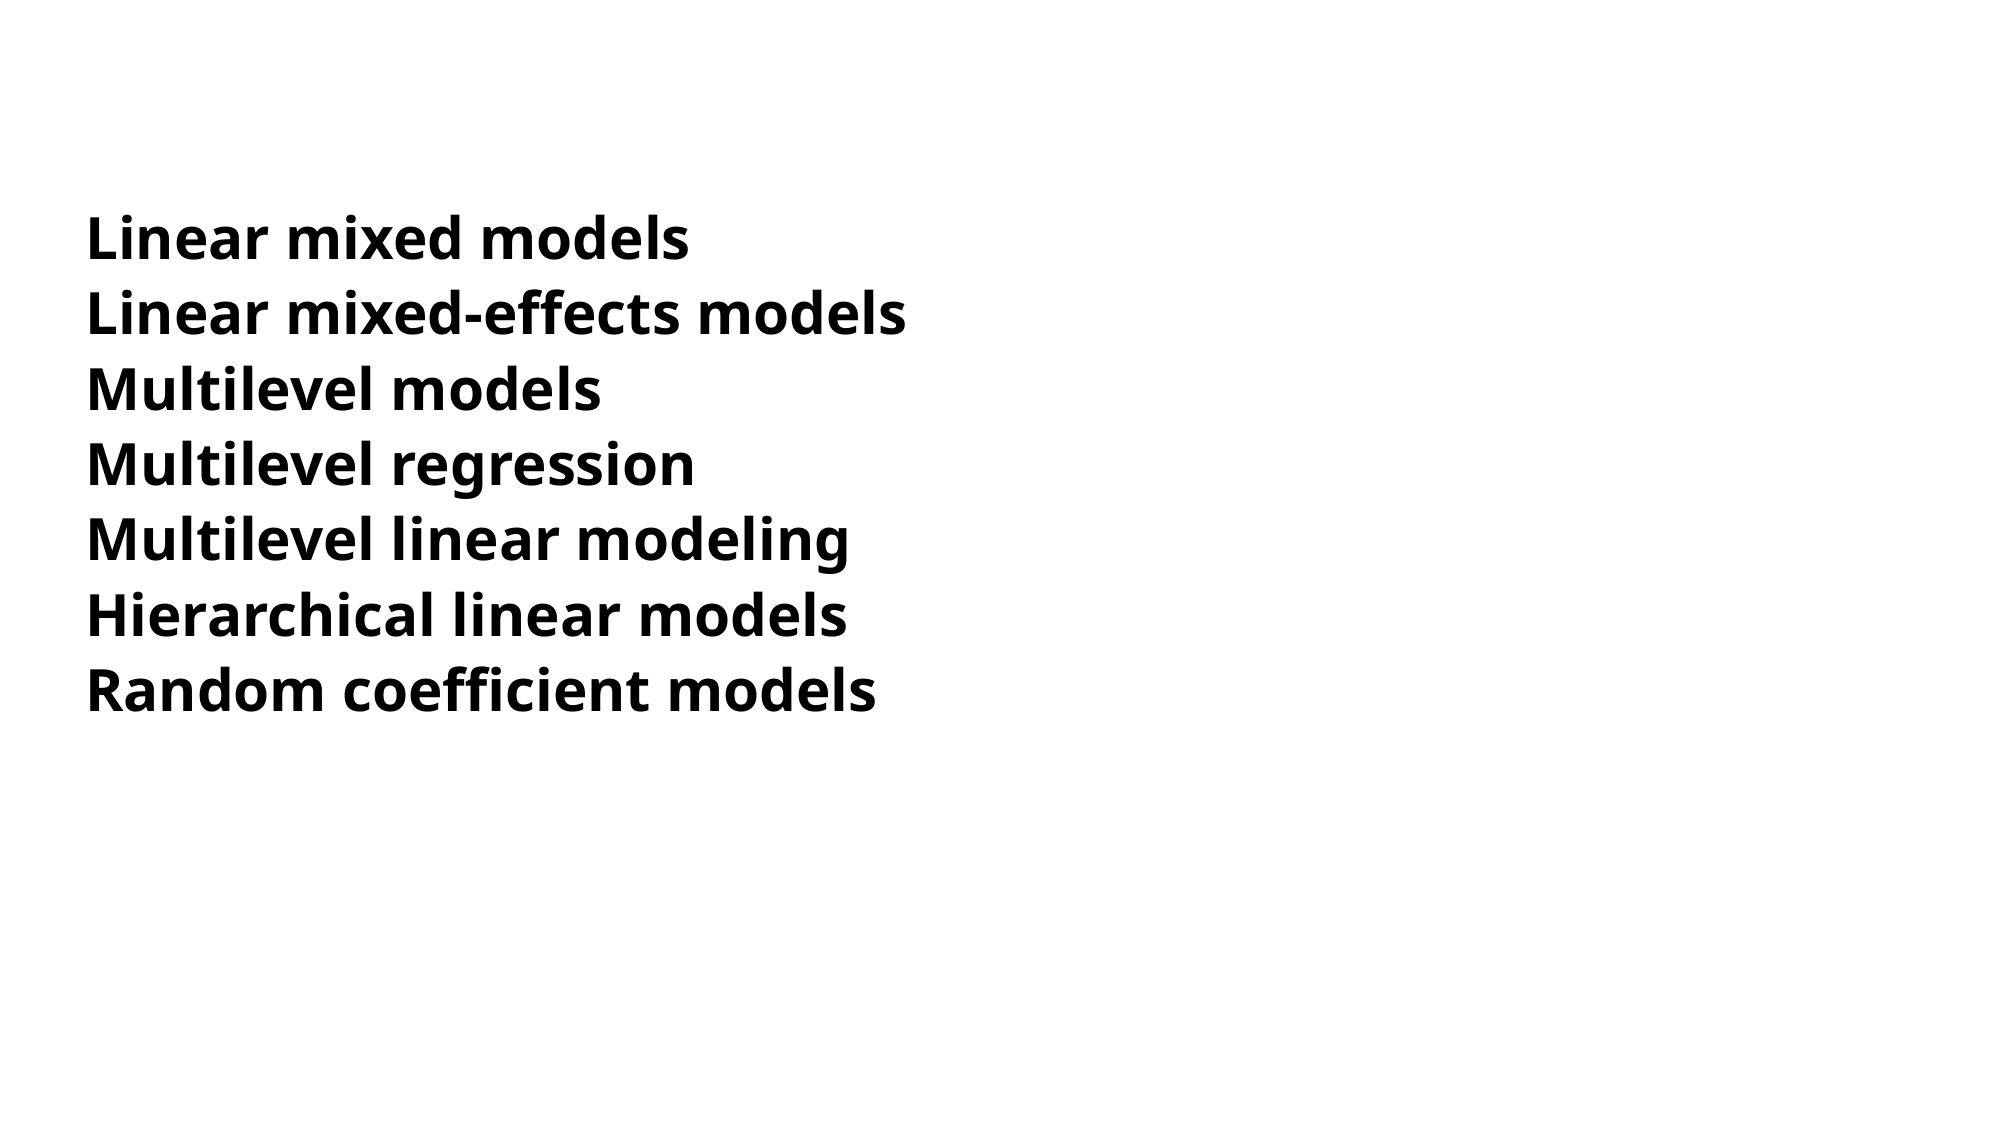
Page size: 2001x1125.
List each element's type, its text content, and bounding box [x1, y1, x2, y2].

text_box Linear mixed models Linear mixed-effects models Multilevel models Multilevel regression Multilevel linear modeling Hierarchical linear models Random coefficient models [70, 82, 1796, 851]
